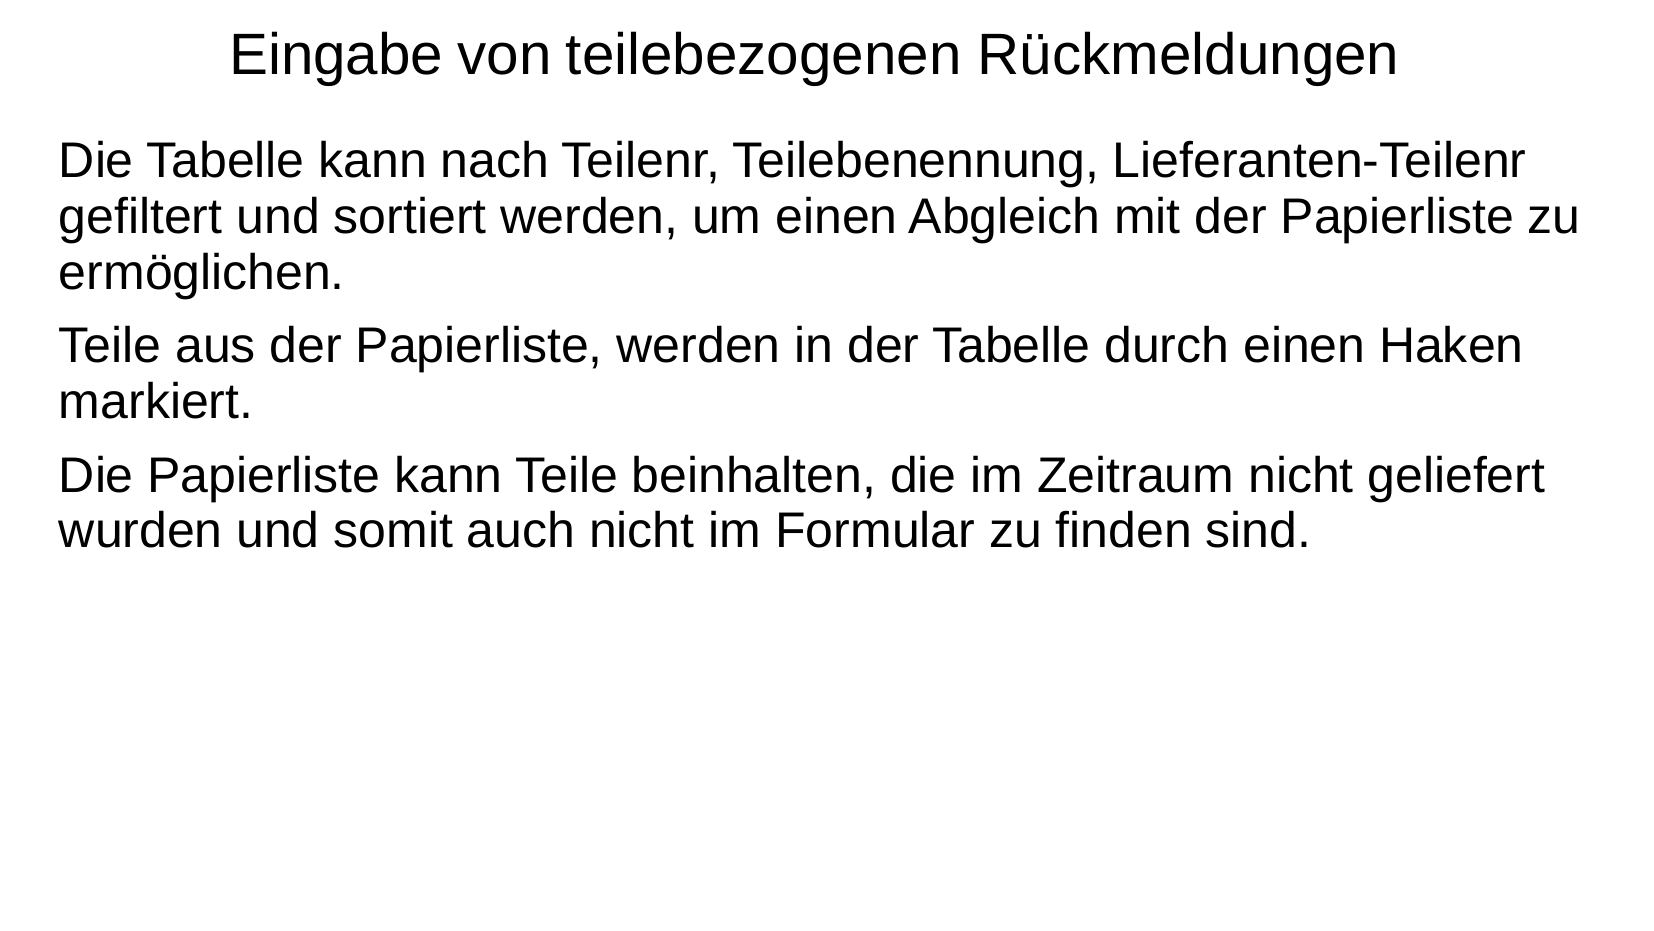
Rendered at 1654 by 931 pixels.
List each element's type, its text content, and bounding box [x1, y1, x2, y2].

title Eingabe von teilebezogenen Rückmeldungen [70, 21, 1560, 87]
text_box Die Tabelle kann nach Teilenr, Teilebenennung, Lieferanten-Teilenr gefiltert und sortiert werden, um einen Abgleich mit der Papierliste zu ermöglichen. Teile aus der Papierliste, werden in der Tabelle durch einen Haken markiert. Die Papierliste kann Teile beinhalten, die im Zeitraum nicht geliefert wurden und somit auch nicht im Formular zu finden sind. [59, 132, 1654, 768]
